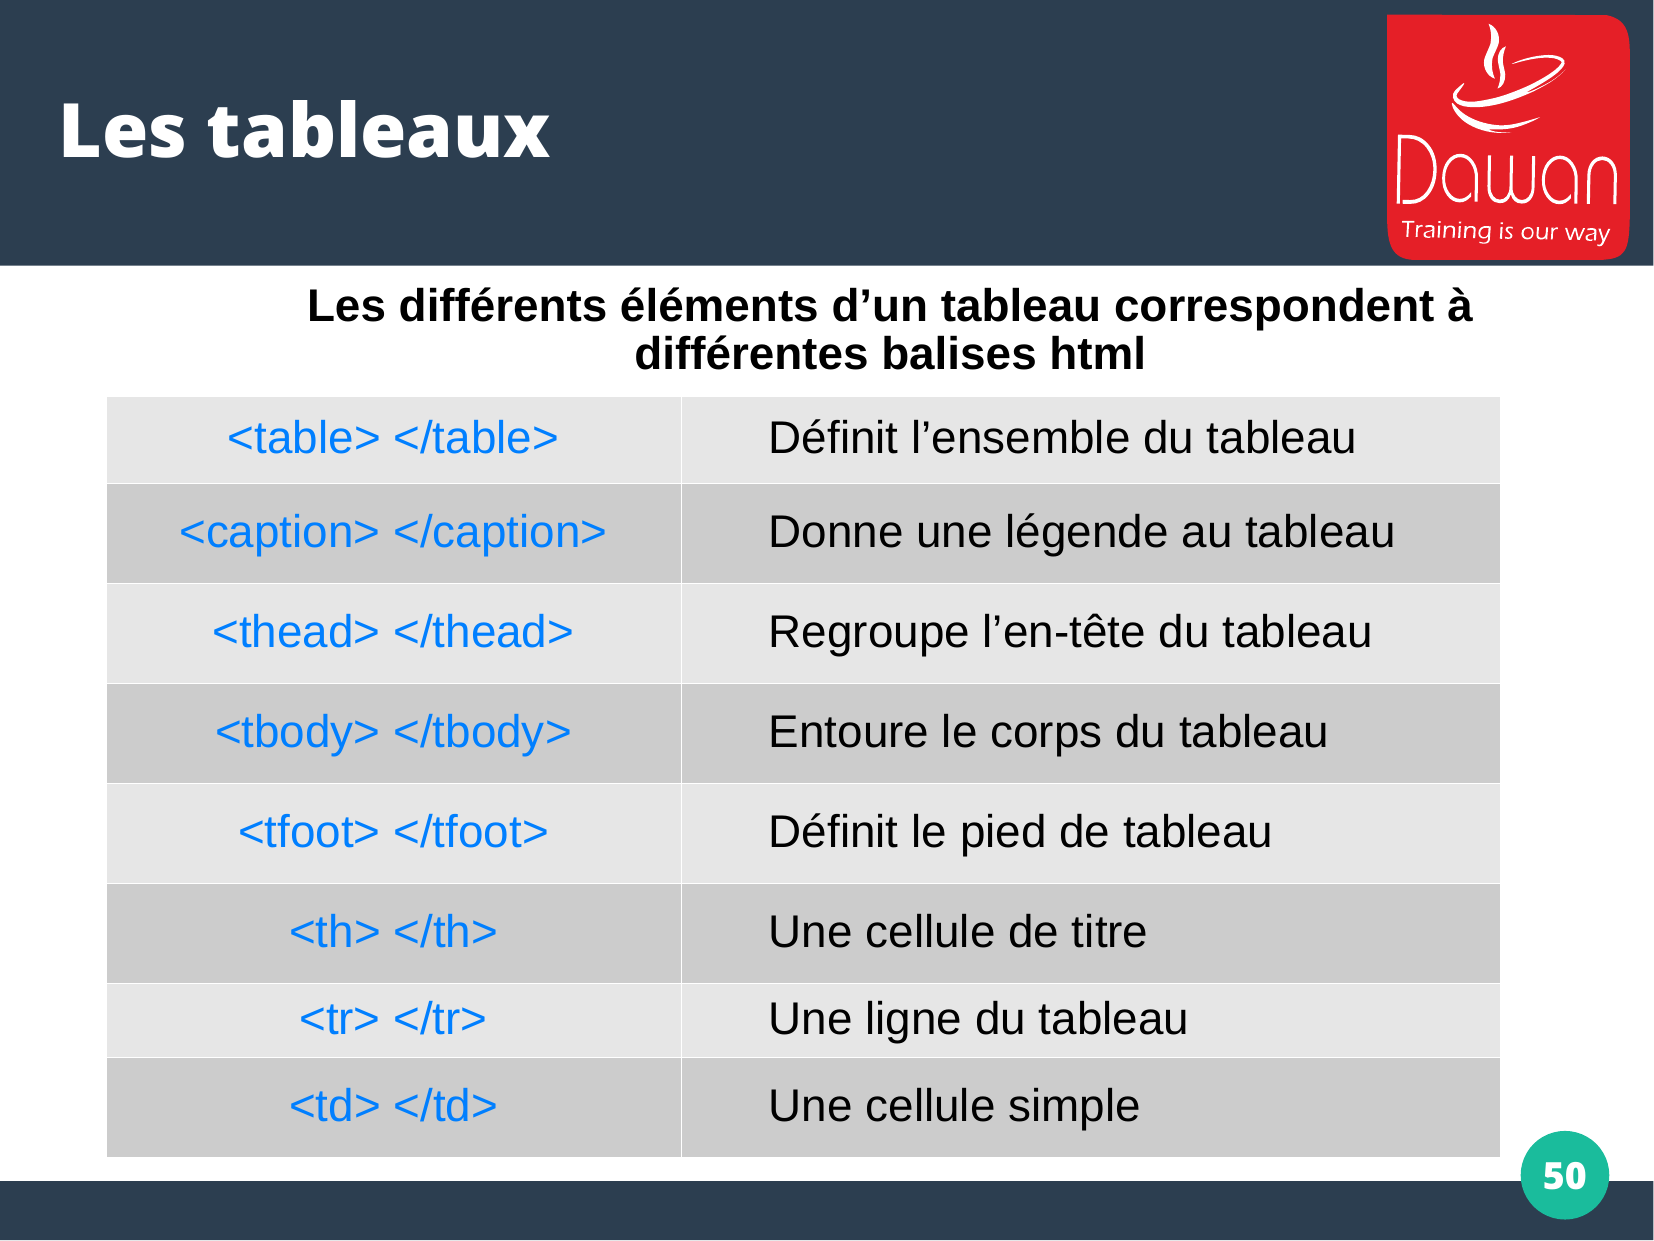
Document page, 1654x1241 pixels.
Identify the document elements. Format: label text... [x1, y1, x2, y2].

table_cell <th> </th> [107, 884, 681, 983]
picture [1387, 14, 1630, 260]
table_cell Entoure le corps du tableau [682, 684, 1500, 783]
table_cell Définit le pied de tableau [682, 784, 1500, 883]
table_header <table> </table> [107, 397, 681, 483]
table_cell Regroupe l’en-tête du tableau [682, 584, 1500, 683]
list Les différents éléments d’un tableau correspondent à différentes balises html [59, 283, 1595, 1111]
title Les tableaux [59, 49, 1387, 207]
table_cell Une cellule simple [682, 1058, 1500, 1157]
table_cell Une cellule de titre [682, 884, 1500, 983]
table_cell <thead> </thead> [107, 584, 681, 683]
table_cell <caption> </caption> [107, 484, 681, 583]
table_cell Une ligne du tableau [682, 984, 1500, 1057]
table_cell Donne une légende au tableau [682, 484, 1500, 583]
table_header Définit l’ensemble du tableau [682, 397, 1500, 483]
table_cell <td> </td> [107, 1058, 681, 1157]
table_cell <tfoot> </tfoot> [107, 784, 681, 883]
table_cell <tbody> </tbody> [107, 684, 681, 783]
table_cell <tr> </tr> [107, 984, 681, 1057]
